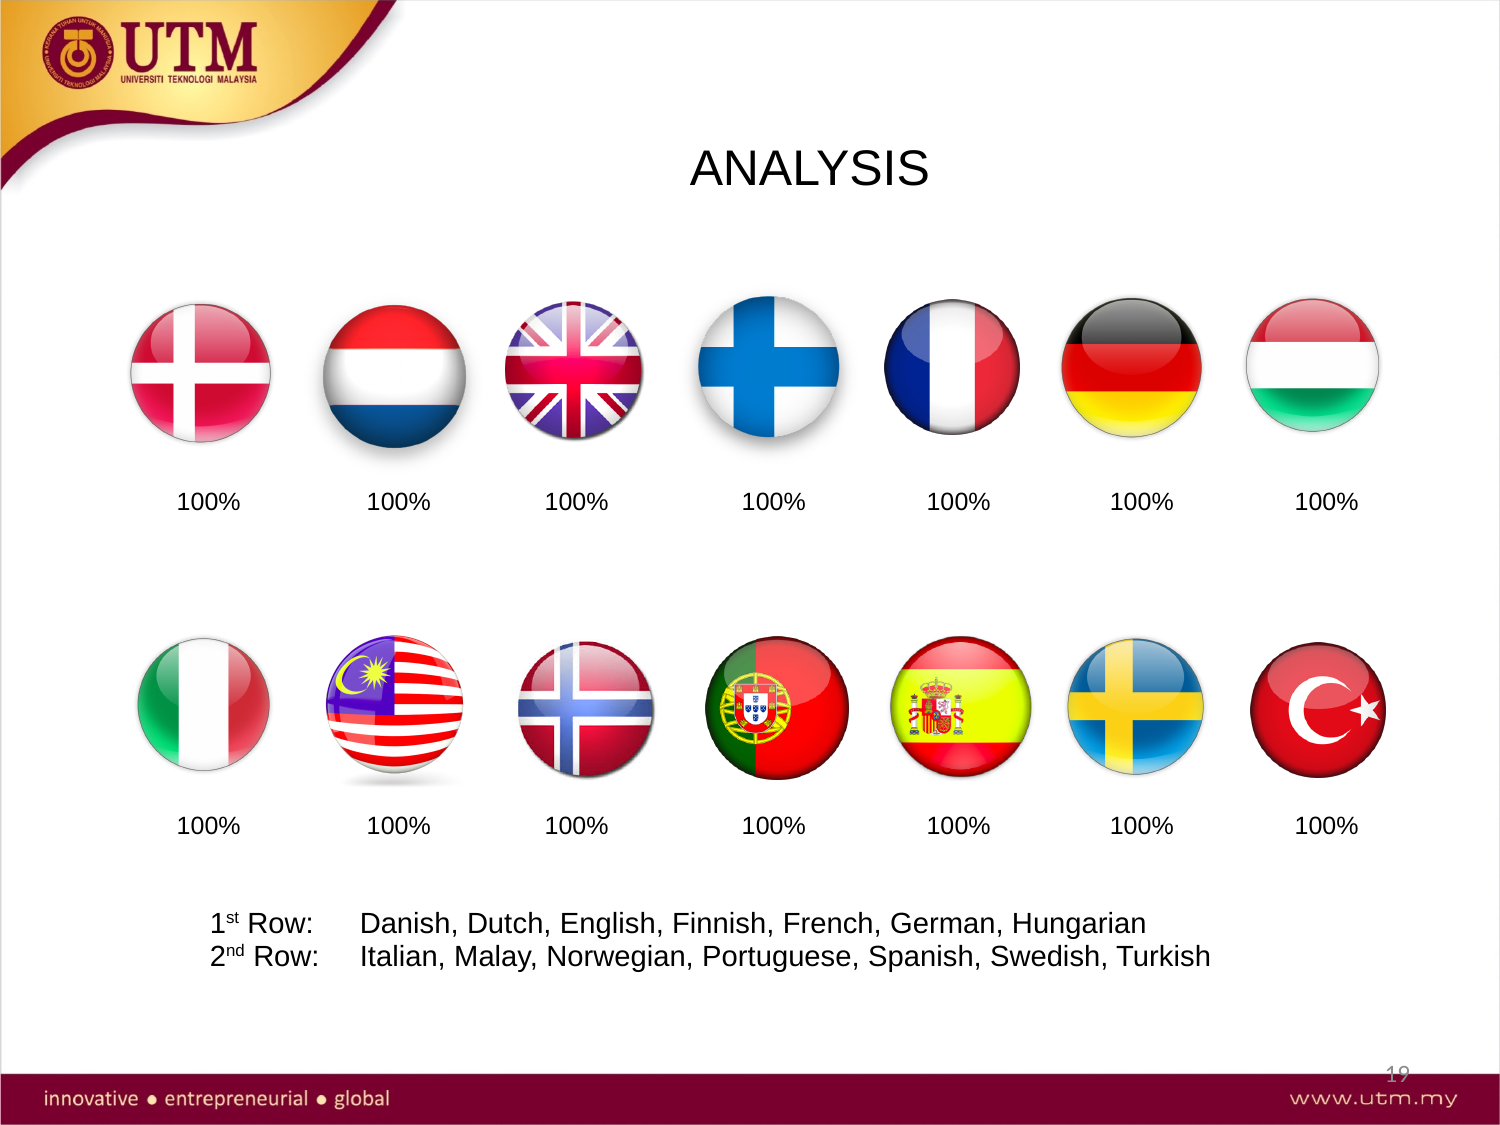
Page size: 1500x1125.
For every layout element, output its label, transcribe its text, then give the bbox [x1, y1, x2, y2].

picture [0, 0, 1500, 1125]
text_box 1st Row: Danish, Dutch, English, Finnish, French, German, Hungarian 2nd Row: Italian, Malay, Norwegian, Portuguese, Spanish, Swedish, Turkish [195, 900, 1441, 983]
text_box 100% 100% 100% 100% 100% 100% 100% [120, 479, 1411, 523]
text_box 100% 100% 100% 100% 100% 100% 100% [120, 804, 1411, 848]
text_box ANALYSIS [675, 133, 946, 204]
